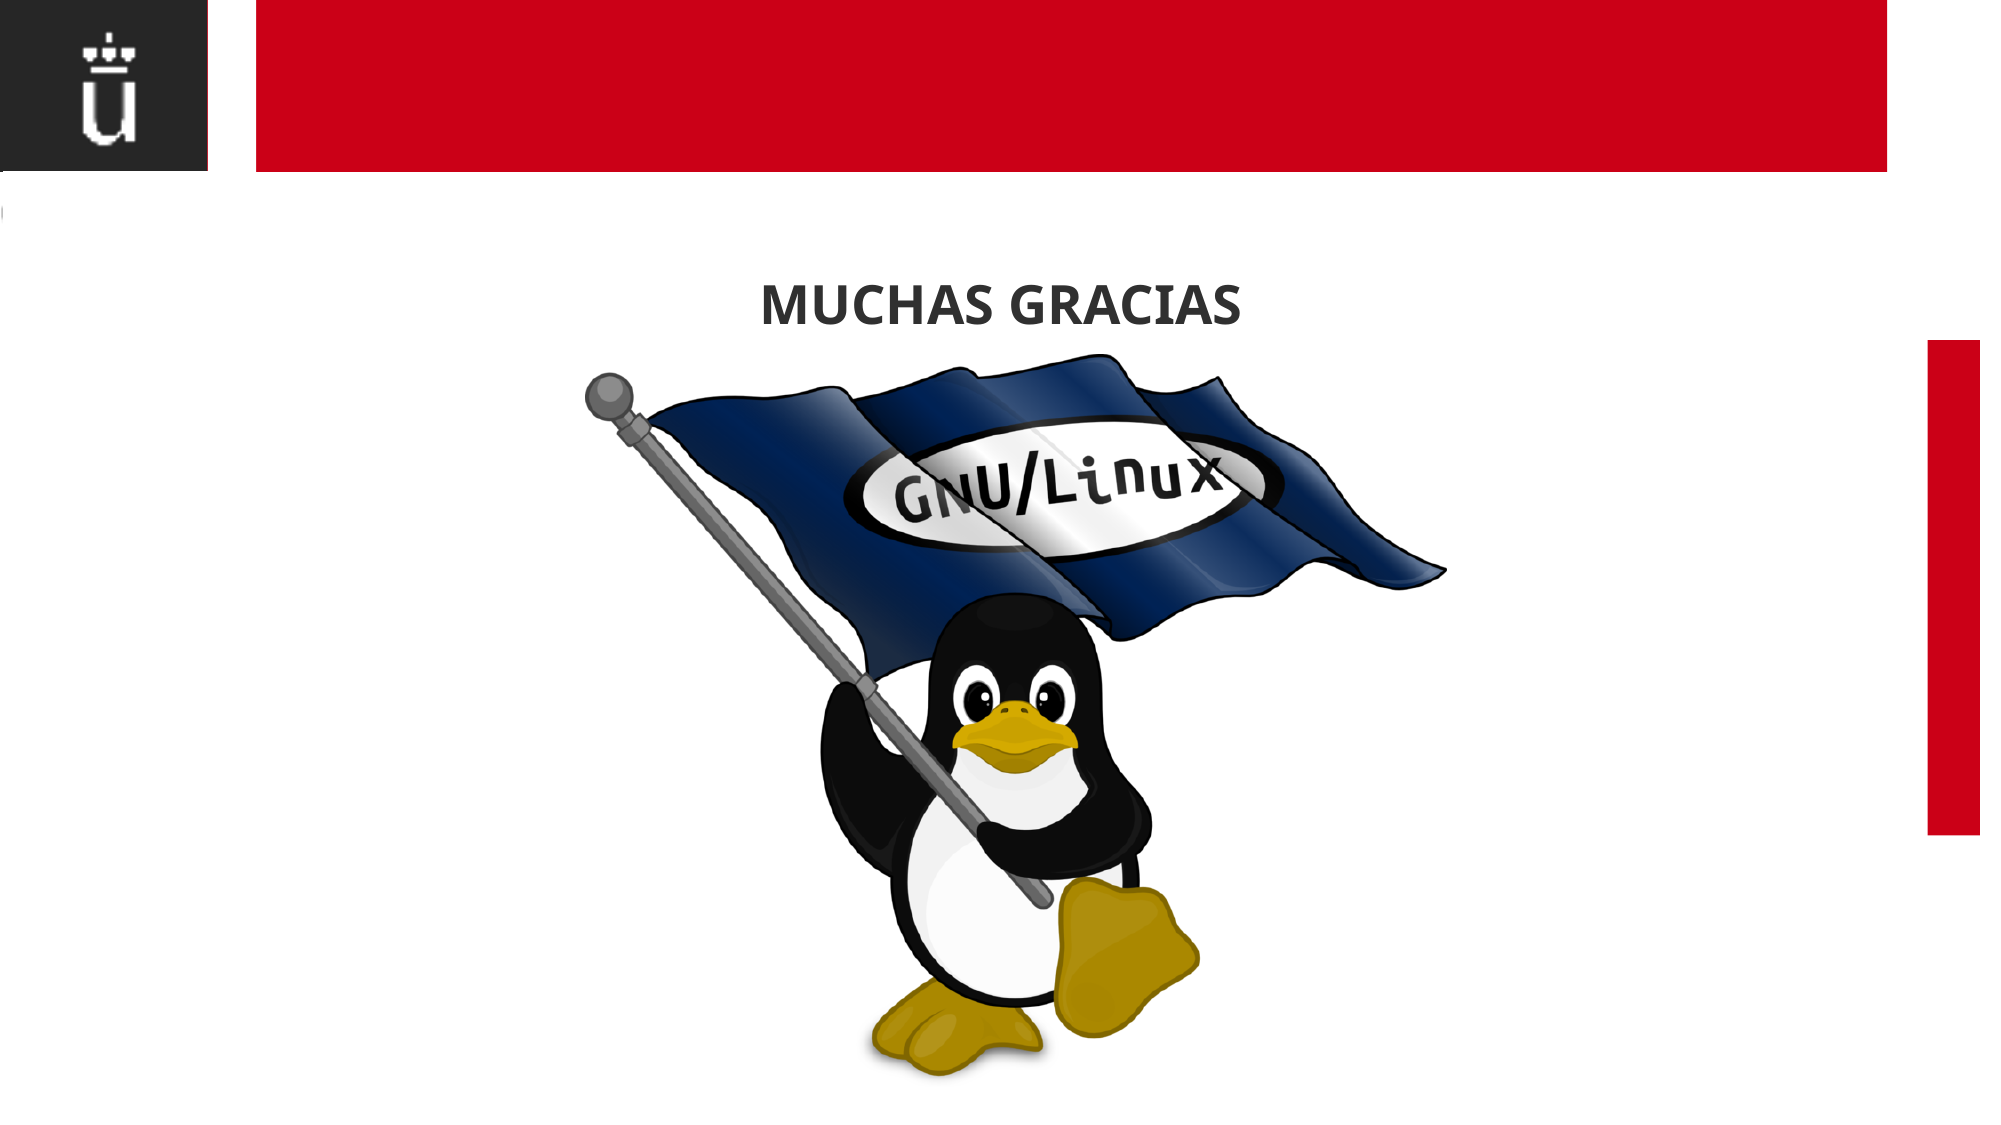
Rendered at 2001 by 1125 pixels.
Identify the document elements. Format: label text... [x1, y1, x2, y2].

picture [585, 354, 1447, 1087]
list MUCHAS GRACIAS [177, 263, 1809, 975]
picture [0, 0, 259, 296]
